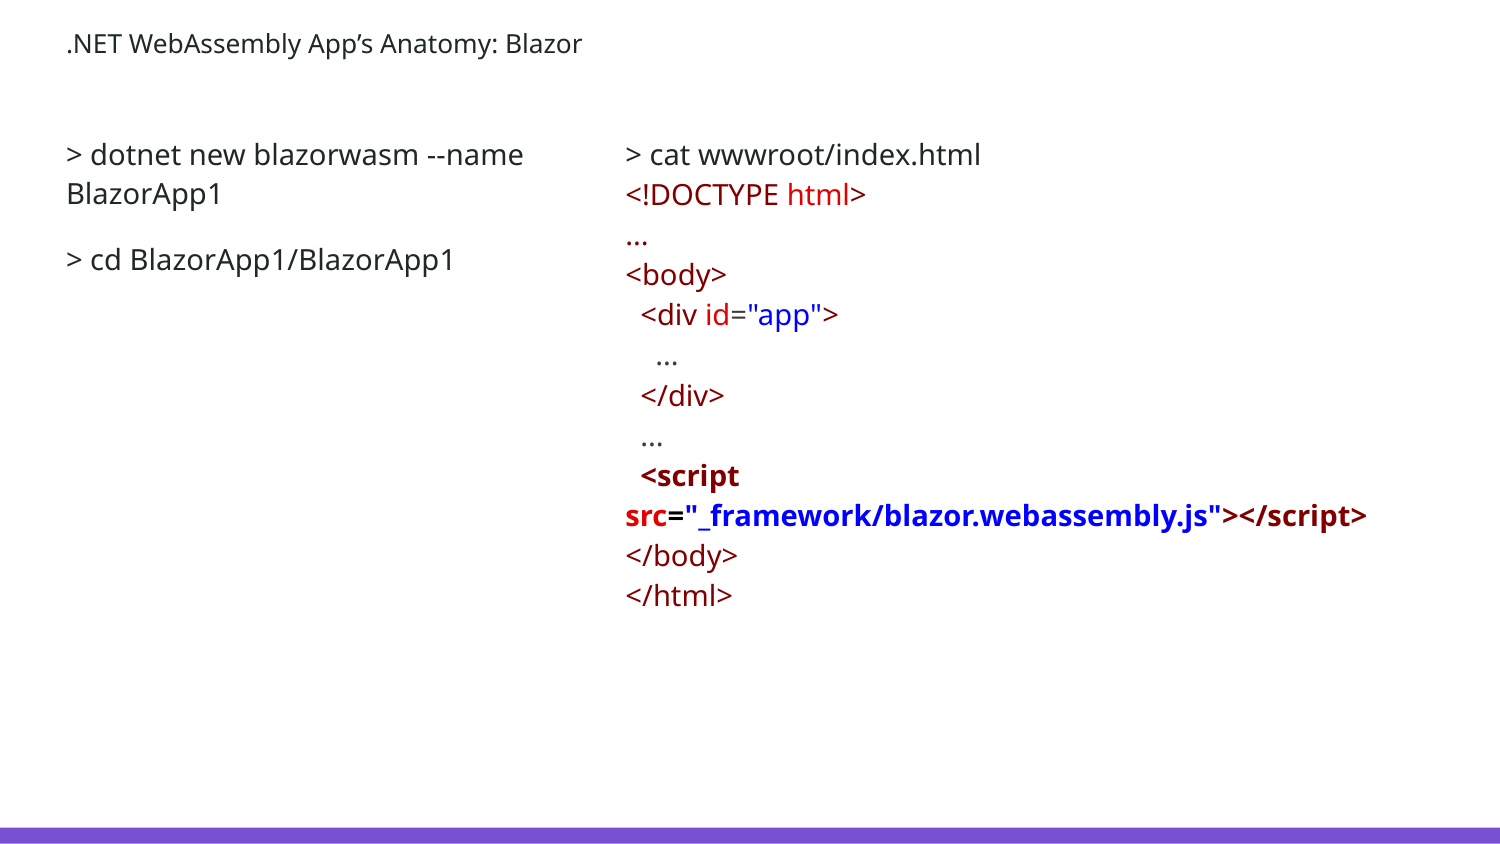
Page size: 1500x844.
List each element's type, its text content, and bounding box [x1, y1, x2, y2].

text_box > dotnet new blazorwasm --name BlazorApp1 > cd BlazorApp1/BlazorApp1 [51, 115, 544, 357]
title .NET WebAssembly App’s Anatomy: Blazor [51, 12, 1449, 106]
list > cat wwwroot/index.html <!DOCTYPE html> ... <body> <div id="app"> ... </div> ... <script src="_framework/blazor.webassembly.js"></script> </body> </html> [610, 115, 1485, 751]
